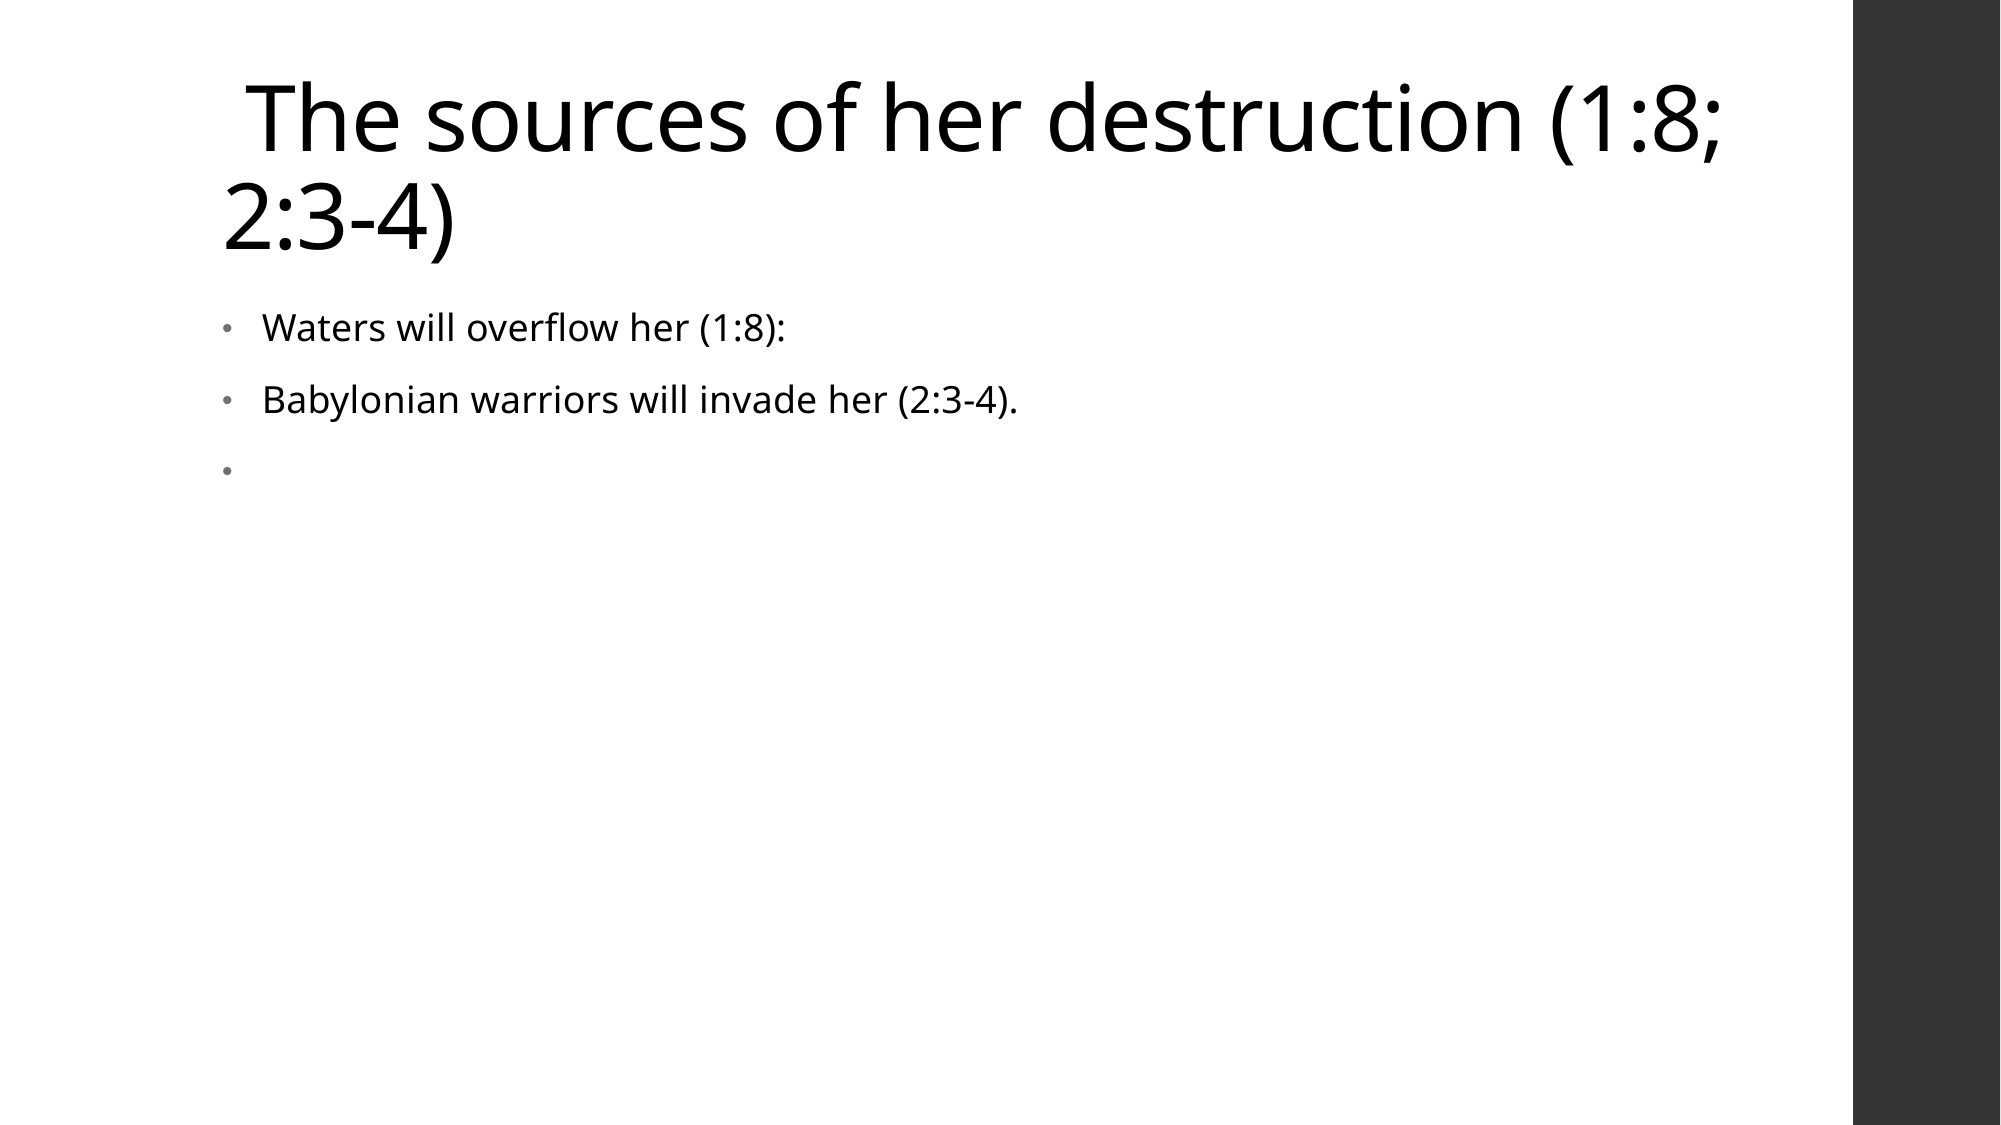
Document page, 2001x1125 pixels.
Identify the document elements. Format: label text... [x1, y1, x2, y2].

title The sources of her destruction (1:8; 2:3-4) [206, 60, 1797, 278]
list Waters will overflow her (1:8): Babylonian warriors will invade her (2:3-4). [206, 299, 1617, 1014]
